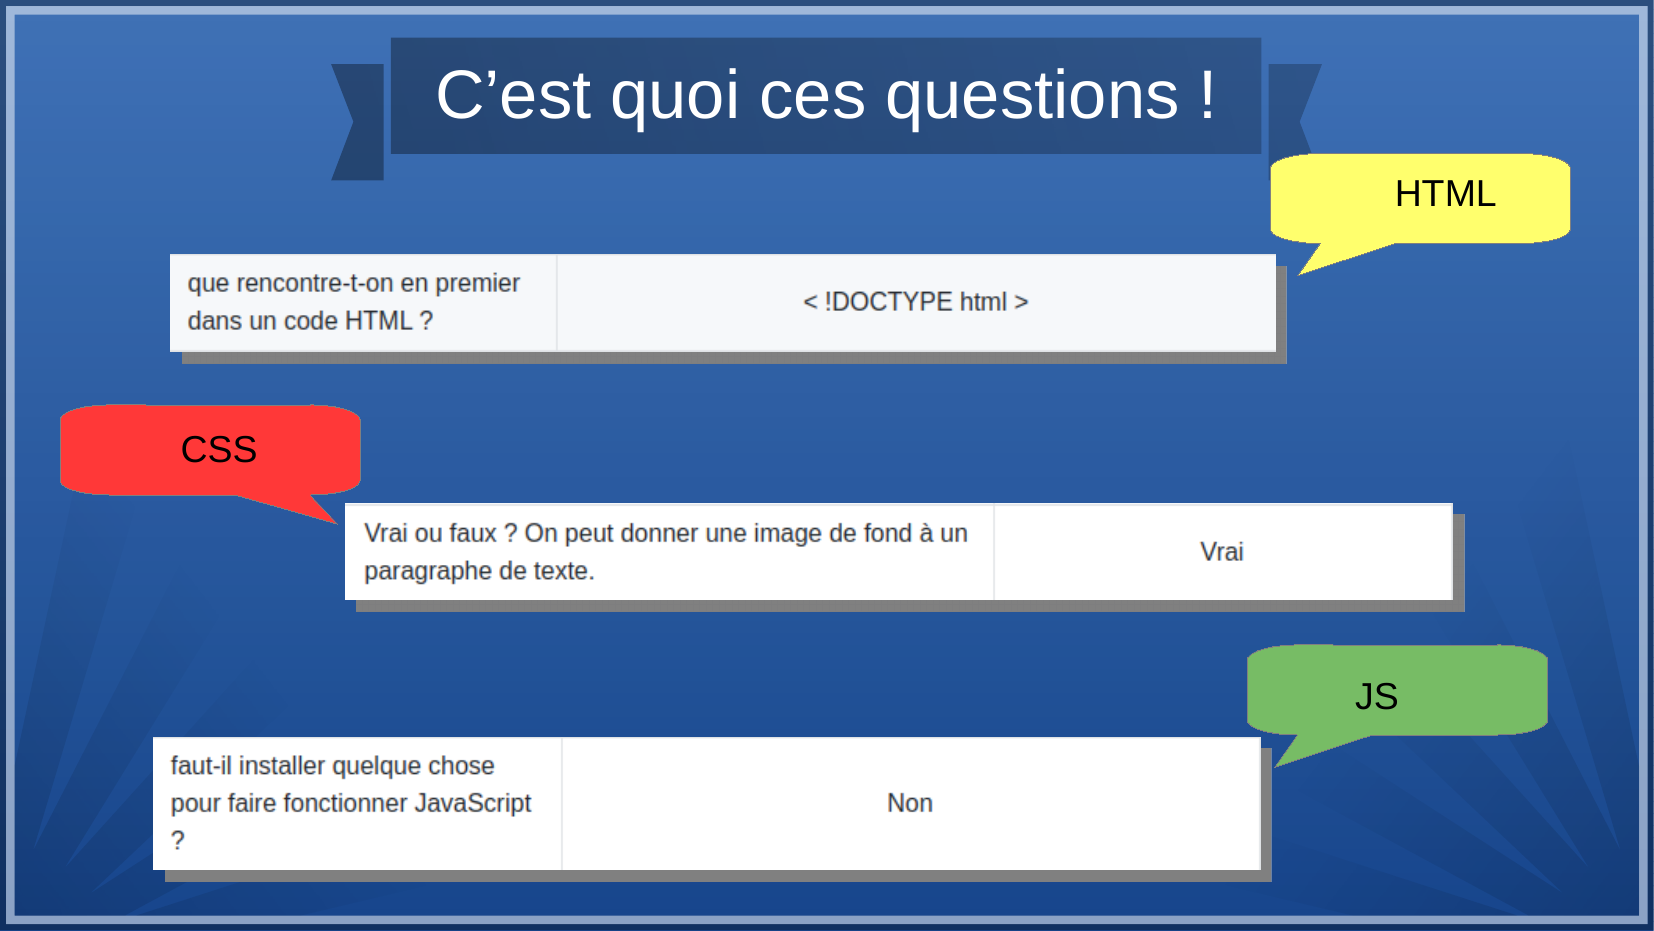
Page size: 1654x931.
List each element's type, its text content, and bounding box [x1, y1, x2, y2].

text_box [1247, 644, 1548, 768]
text_box CSS [165, 421, 284, 479]
text_box JS [1340, 668, 1476, 726]
picture [345, 503, 1453, 601]
title C’est quoi ces questions ! [389, 35, 1264, 154]
picture [153, 737, 1261, 871]
text_box [60, 404, 361, 525]
text_box [1270, 153, 1571, 276]
picture [170, 254, 1276, 352]
text_box HTML [1380, 165, 1516, 222]
